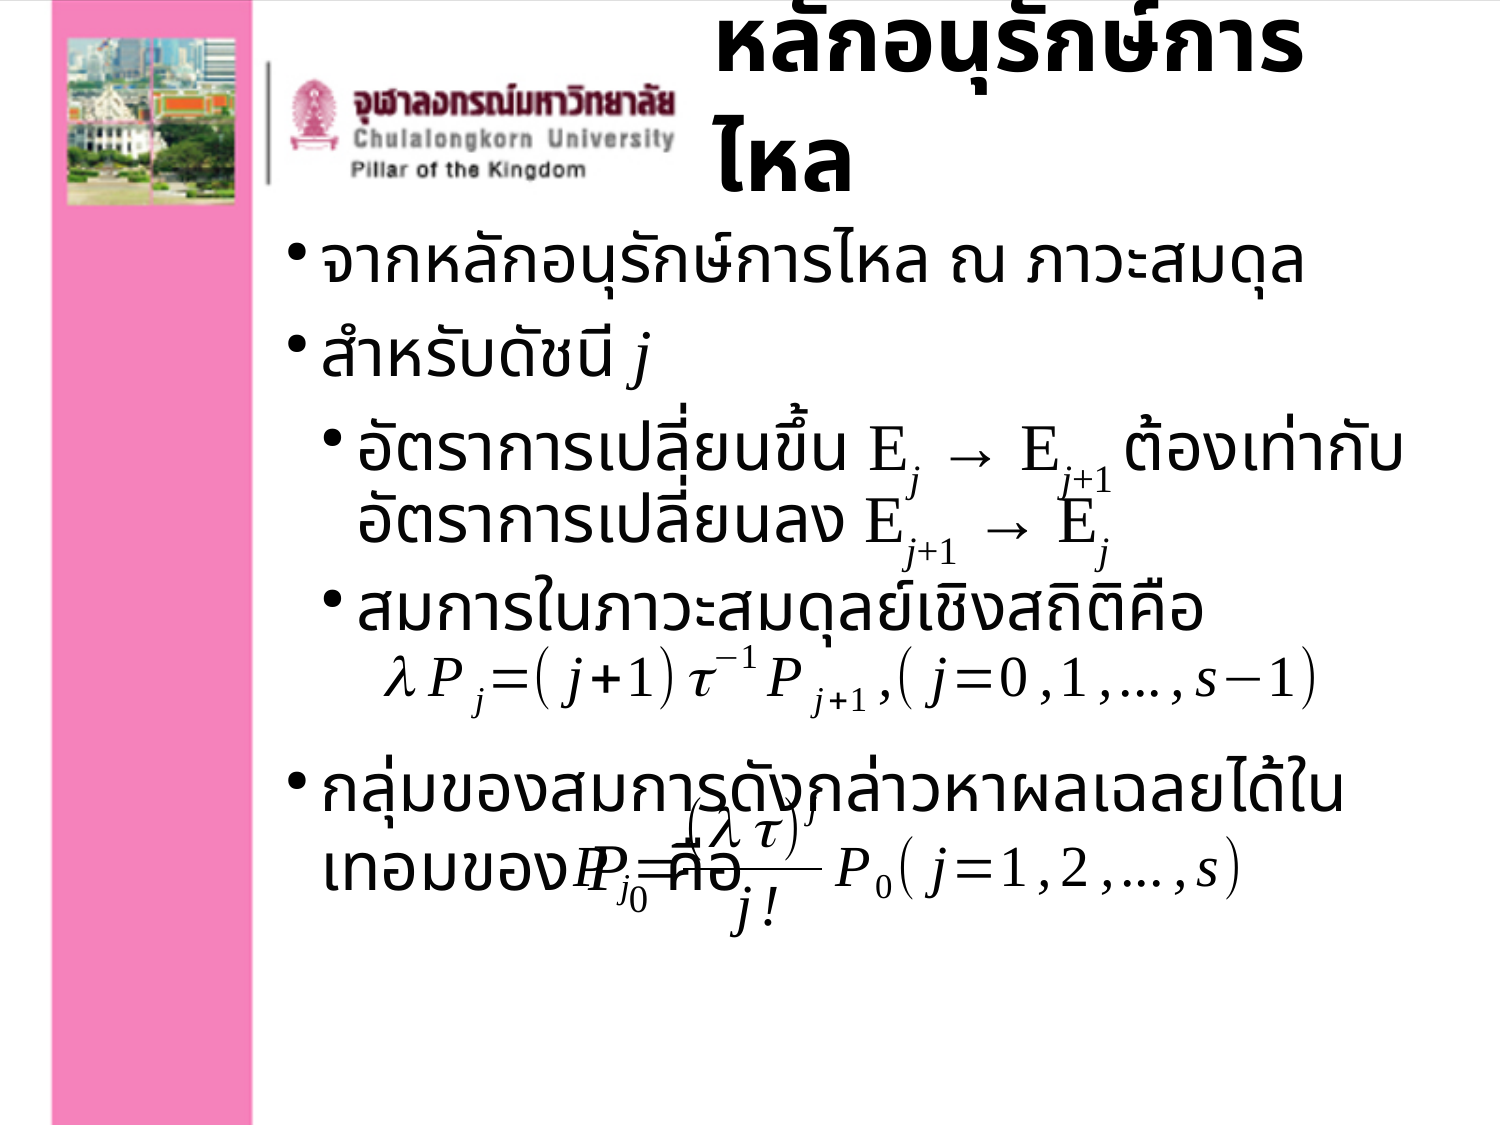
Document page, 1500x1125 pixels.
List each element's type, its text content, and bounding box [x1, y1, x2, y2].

chart [375, 637, 1326, 719]
title หลักอนุรักษ์การไหล [712, 41, 1426, 177]
chart [562, 787, 1250, 938]
text_box จากหลักอนุรักษ์การไหล ณ ภาวะสมดุล สำหรับดัชนี j อัตราการเปลี่ยนขึ้น Ej → Ej+1 ต้องเท่ากับอัตราการเปลี่ยนลง Ej+1 → Ej สมการในภาวะสมดุลย์เชิงสถิติคือ กลุ่มของสมการดังกล่าวหาผลเฉลยได้ในเทอมของ P0 คือ [270, 219, 1484, 1036]
picture [0, 0, 1500, 1125]
